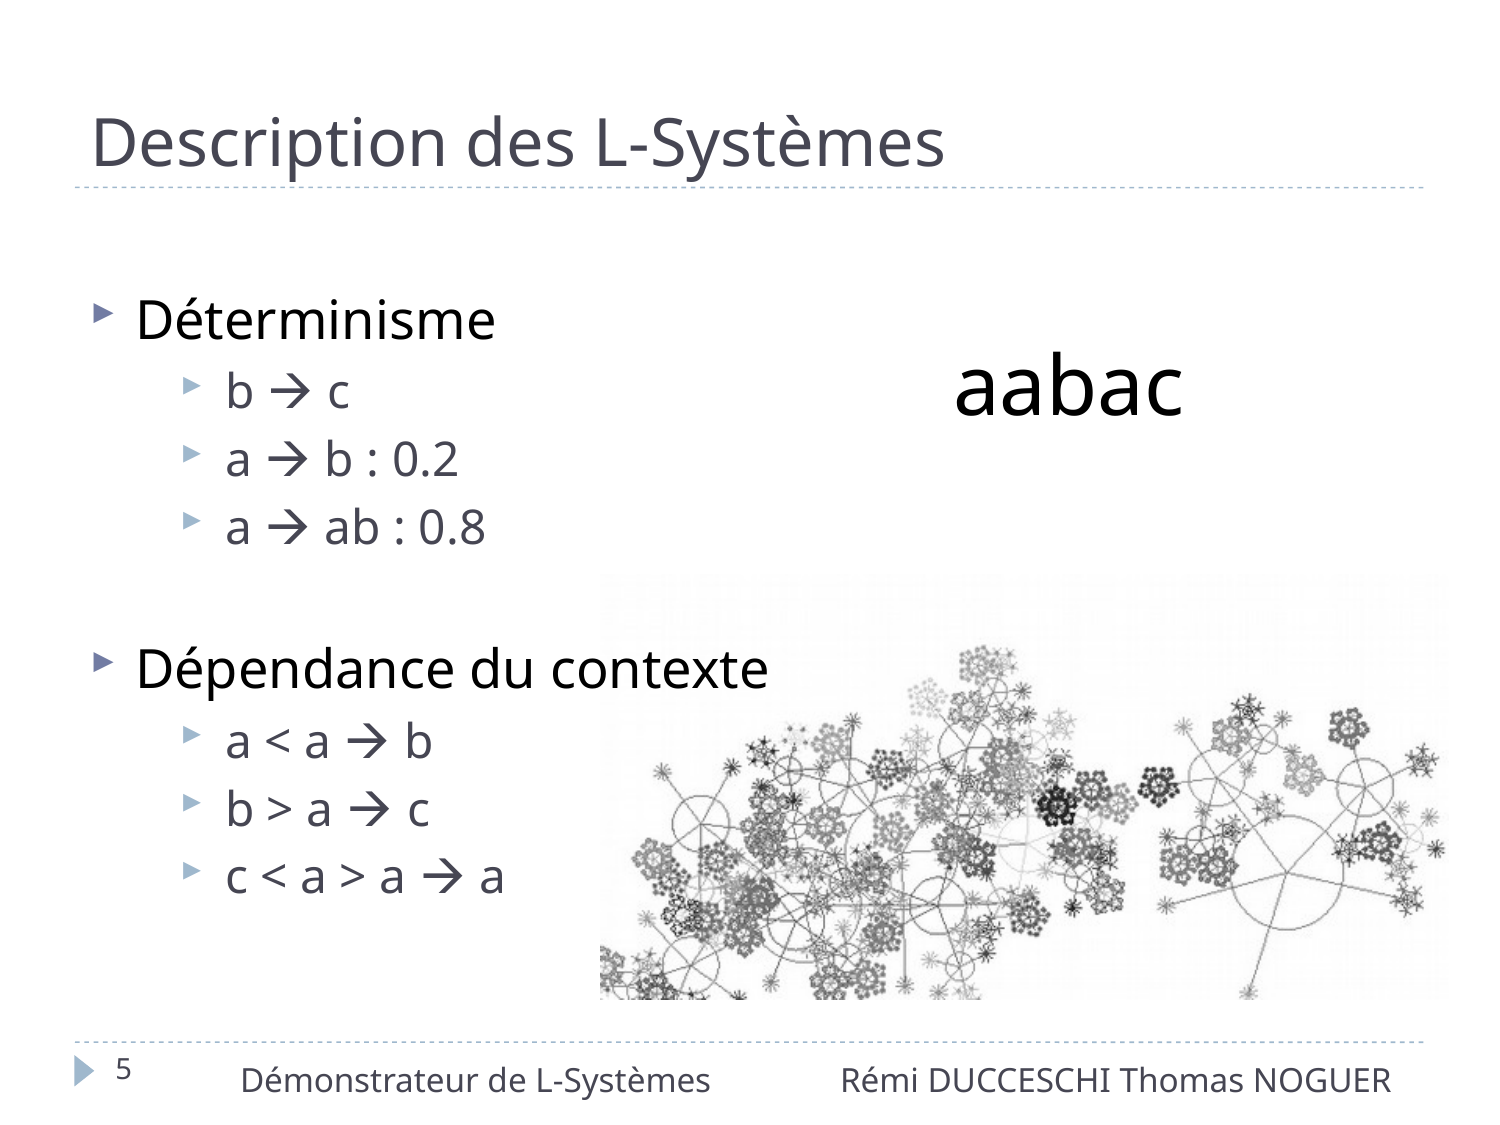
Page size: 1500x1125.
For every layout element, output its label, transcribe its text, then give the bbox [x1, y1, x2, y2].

list Déterminisme b  c a  b : 0.2 a  ab : 0.8 Dépendance du contexte a < a  b b > a  c c < a > a  a [75, 200, 1426, 1011]
text_box <numéro> [100, 1042, 163, 1103]
title Description des L-Systèmes [75, 24, 1426, 188]
text_box Rémi DUCCESCHI Thomas NOGUER [825, 1051, 1461, 1107]
picture [1426, 574, 1449, 1000]
text_box Démonstrateur de L-Systèmes [225, 1051, 750, 1107]
text_box aabac [800, 324, 1338, 441]
